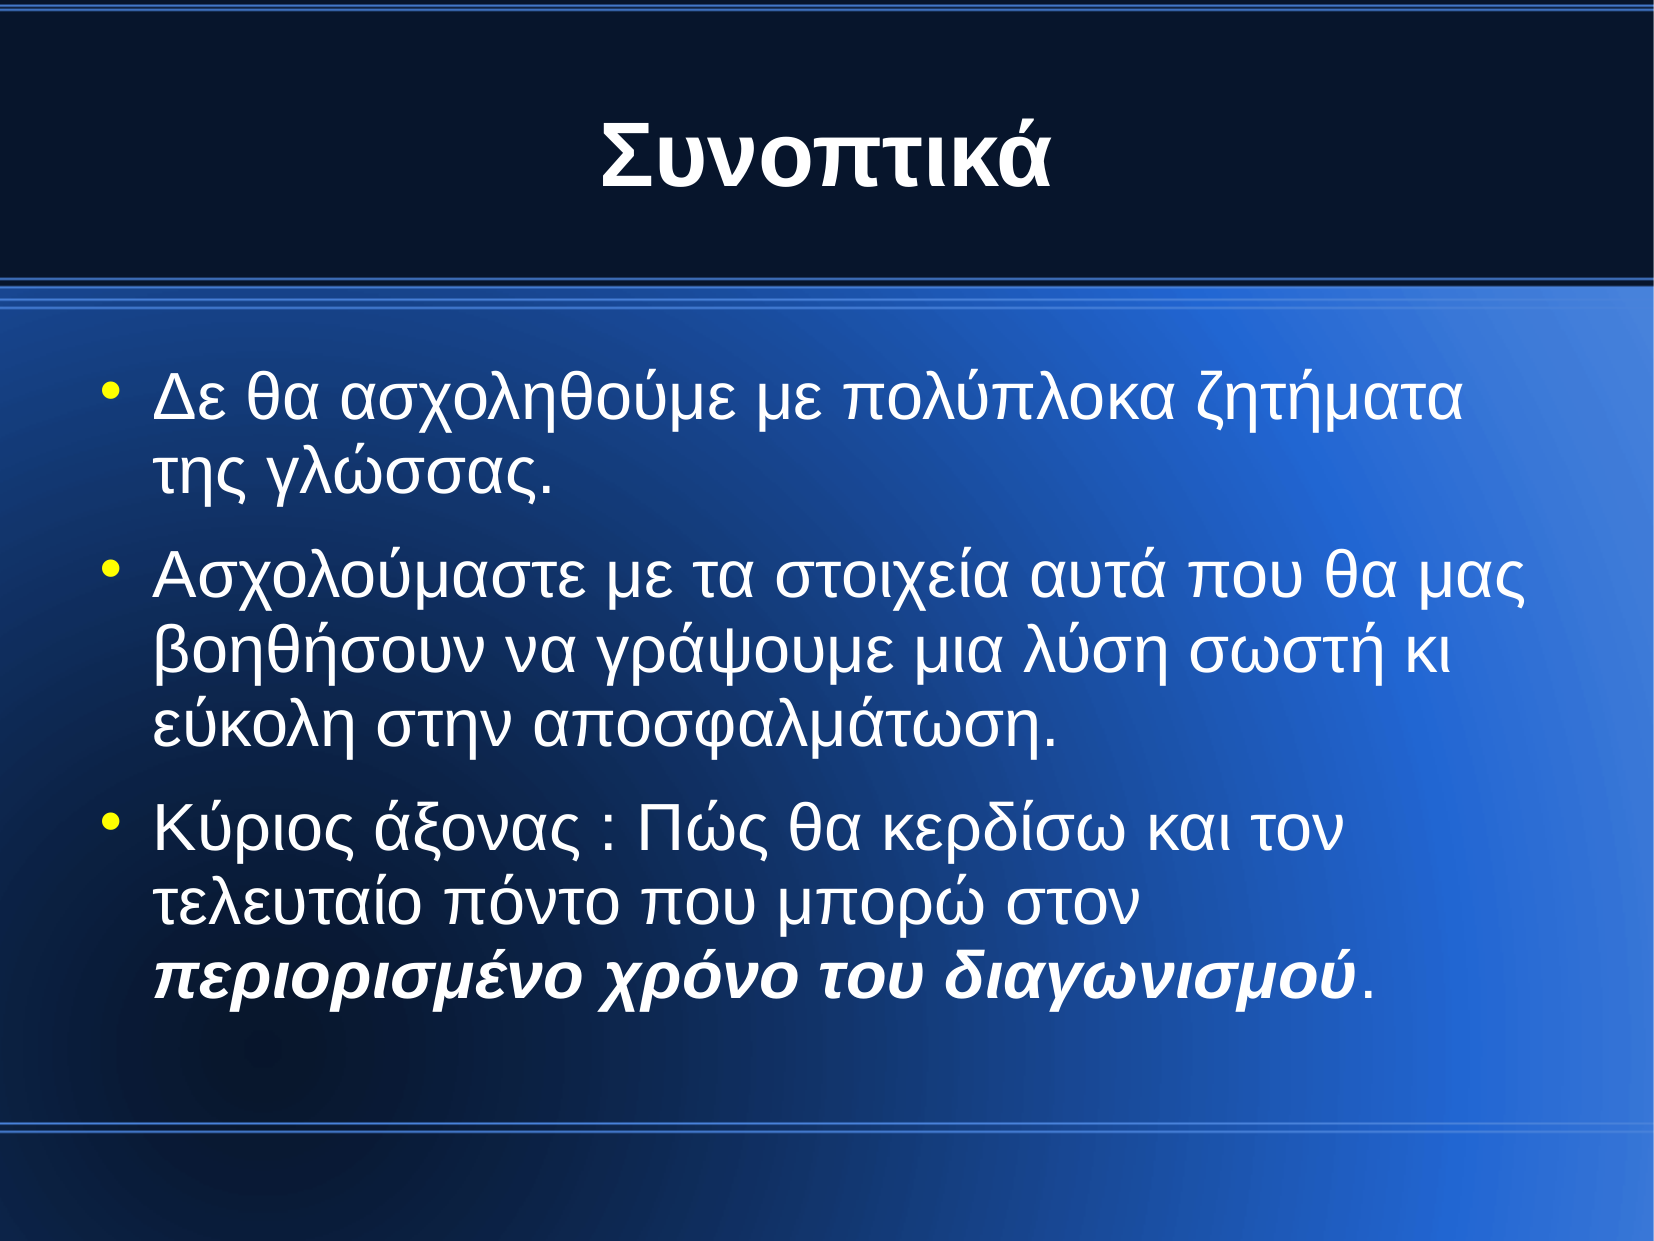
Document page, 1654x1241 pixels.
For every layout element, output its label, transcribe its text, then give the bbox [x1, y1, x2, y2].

title Συνοπτικά [82, 49, 1571, 257]
list Δε θα ασχοληθούμε με πολύπλοκα ζητήματα της γλώσσας. Ασχολούμαστε με τα στοιχεία αυτά που θα μας βοηθήσουν να γράψουμε μια λύση σωστή κι εύκολη στην αποσφαλμάτωση. Κύριος άξονας : Πώς θα κερδίσω και τον τελευταίο πόντο που μπορώ στον περιορισμένο χρόνο του διαγωνισμού. [82, 355, 1571, 1174]
picture [0, 0, 1654, 1241]
